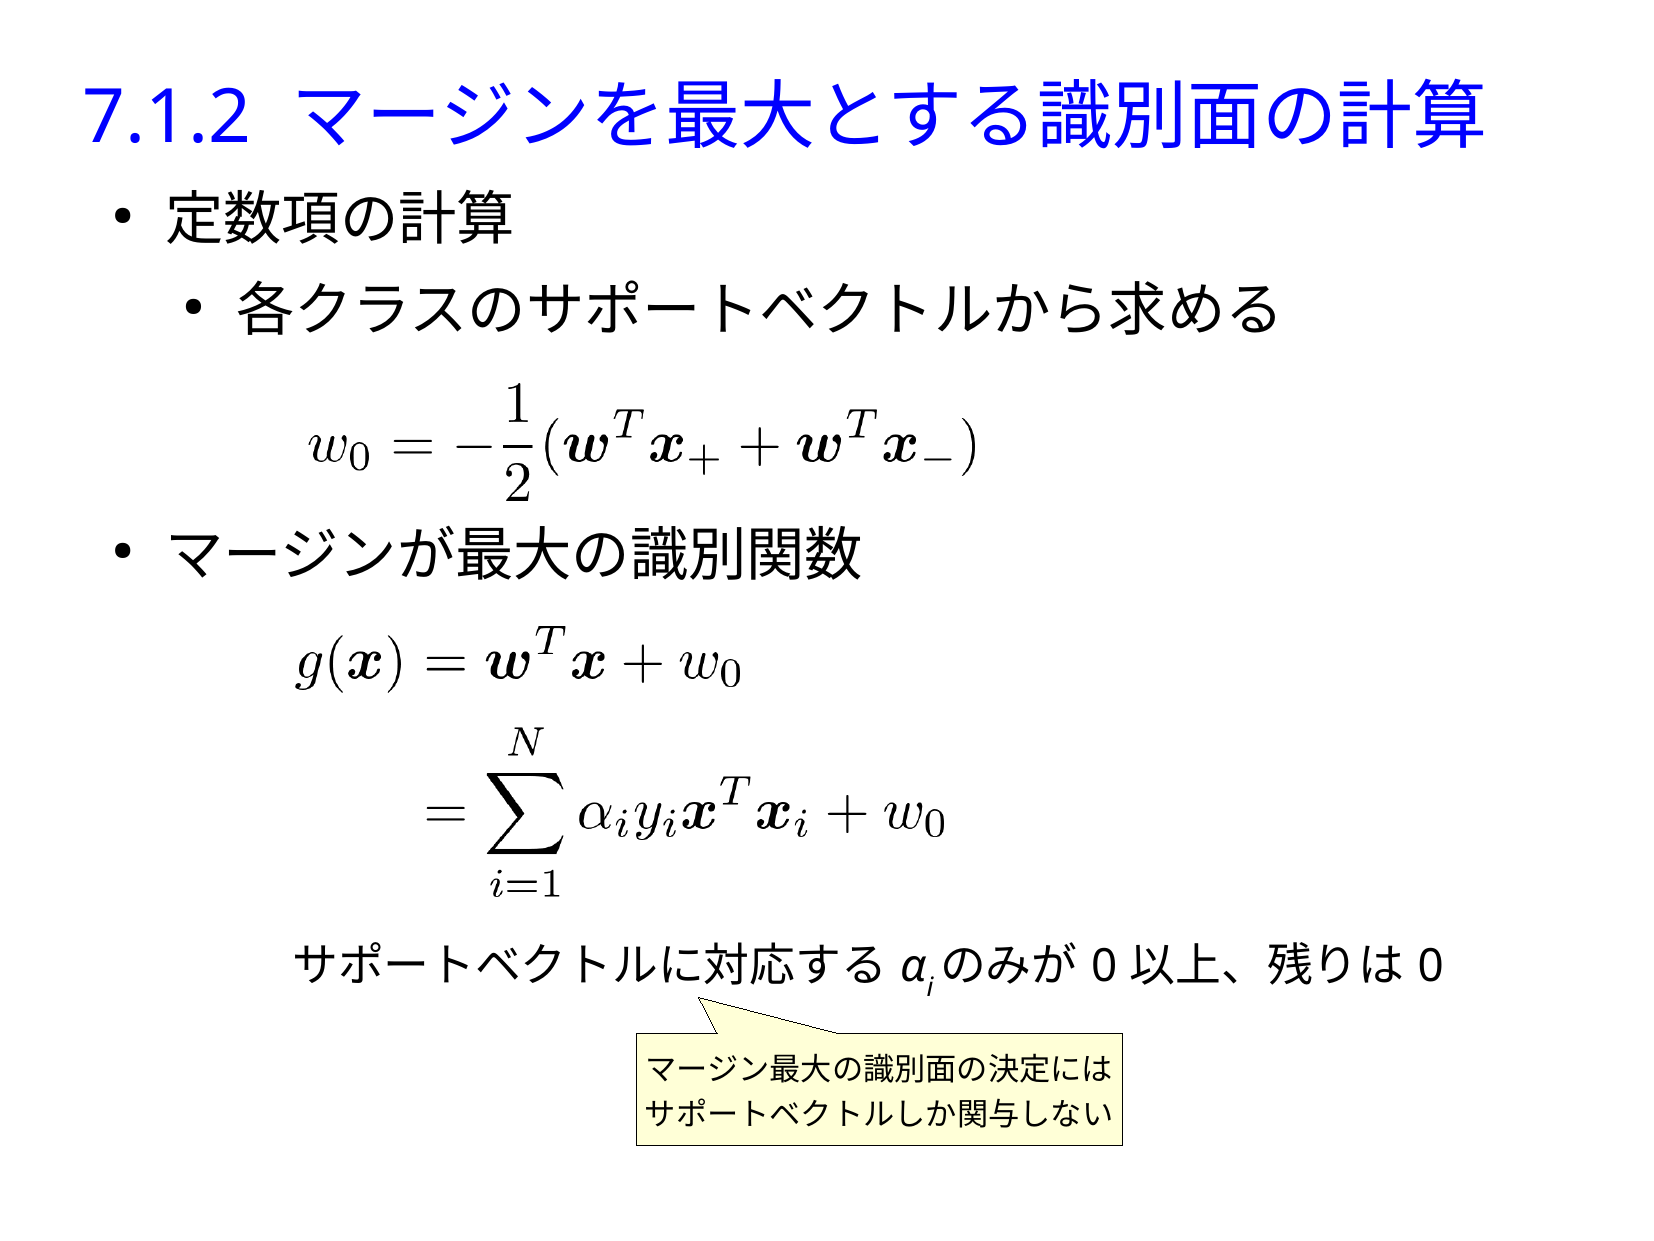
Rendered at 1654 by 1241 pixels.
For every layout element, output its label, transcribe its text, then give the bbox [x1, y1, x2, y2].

picture [308, 383, 975, 501]
picture [295, 626, 944, 897]
list 定数項の計算 各クラスのサポートベクトルから求める マージンが最大の識別関数 [94, 177, 1583, 1046]
text_box マージン最大の識別面の決定には サポートベクトルしか関与しない [636, 997, 1123, 1146]
title 7.1.2 マージンを最大とする識別面の計算 [82, 49, 1571, 178]
text_box サポートベクトルに対応するαiのみが0以上、残りは0 [277, 921, 1518, 1006]
